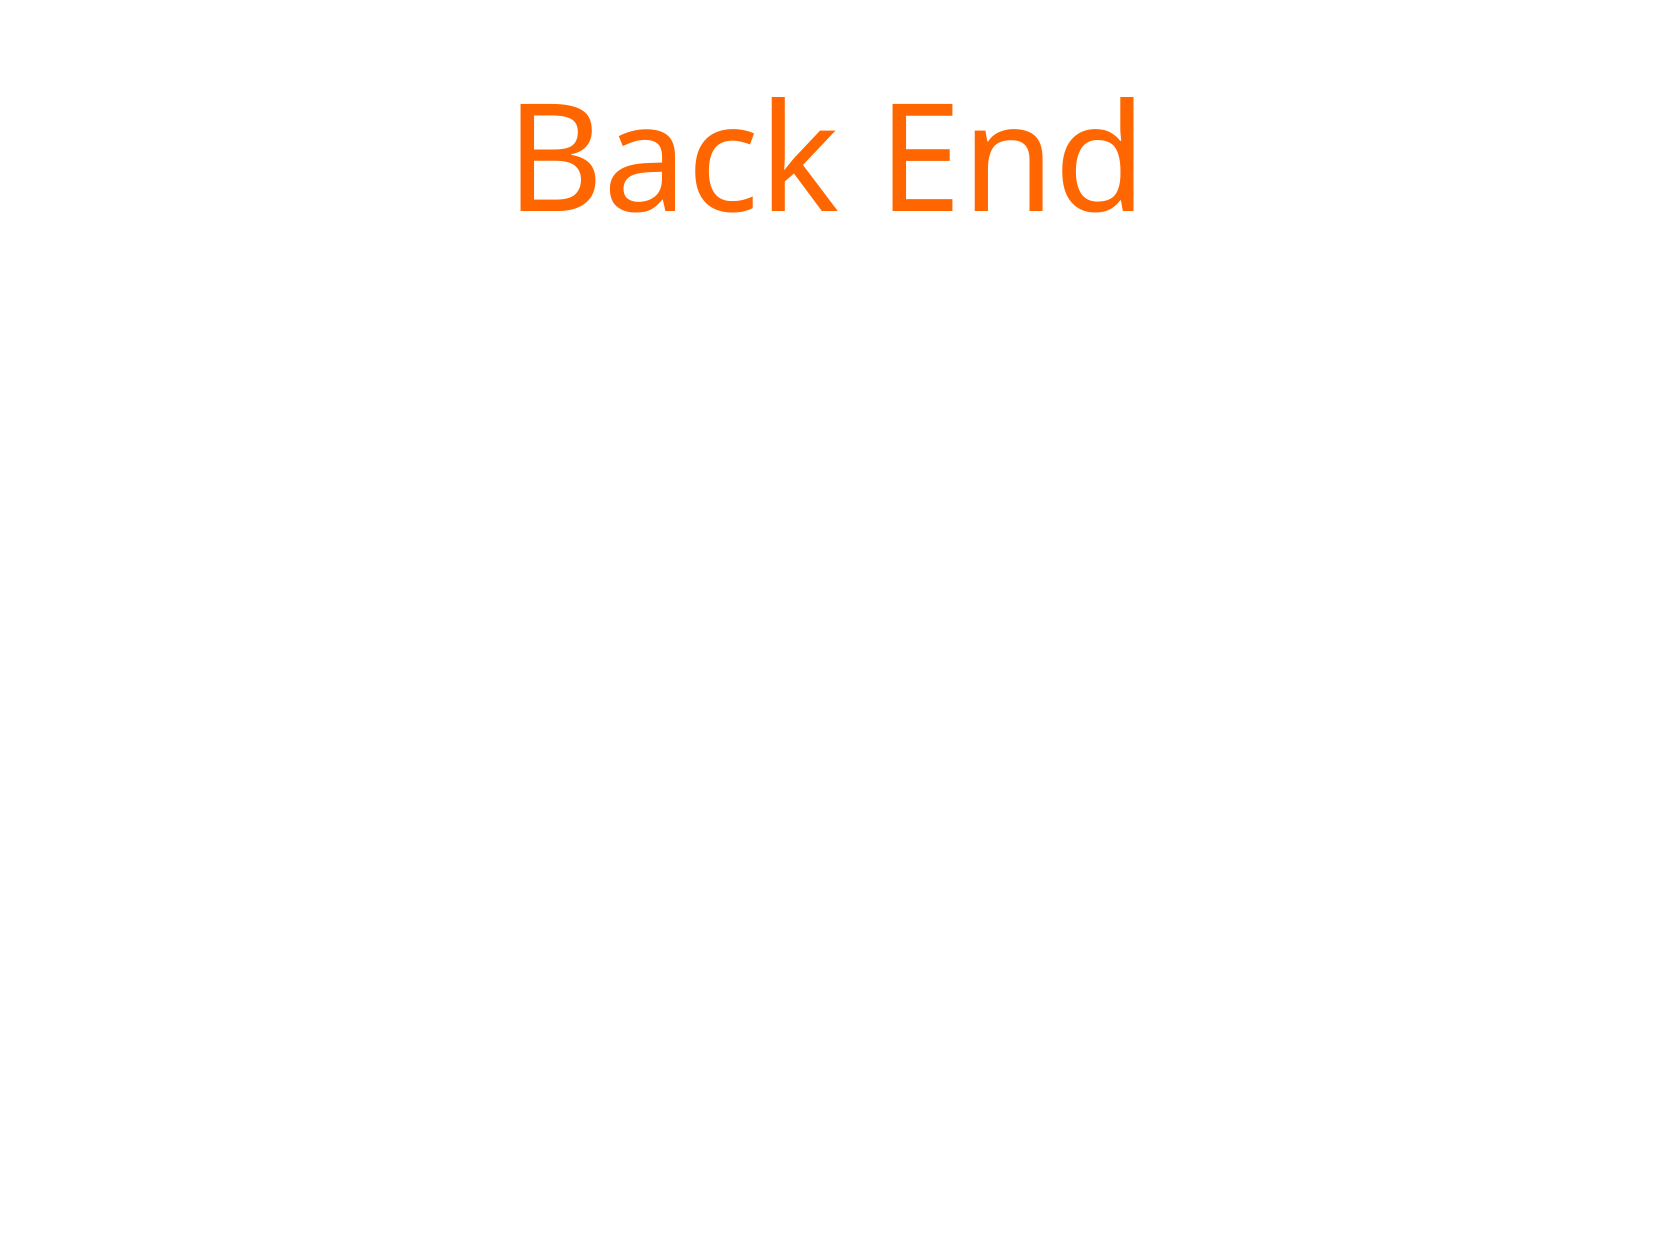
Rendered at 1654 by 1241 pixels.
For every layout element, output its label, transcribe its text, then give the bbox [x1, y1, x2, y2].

title Back End [82, 32, 1571, 274]
